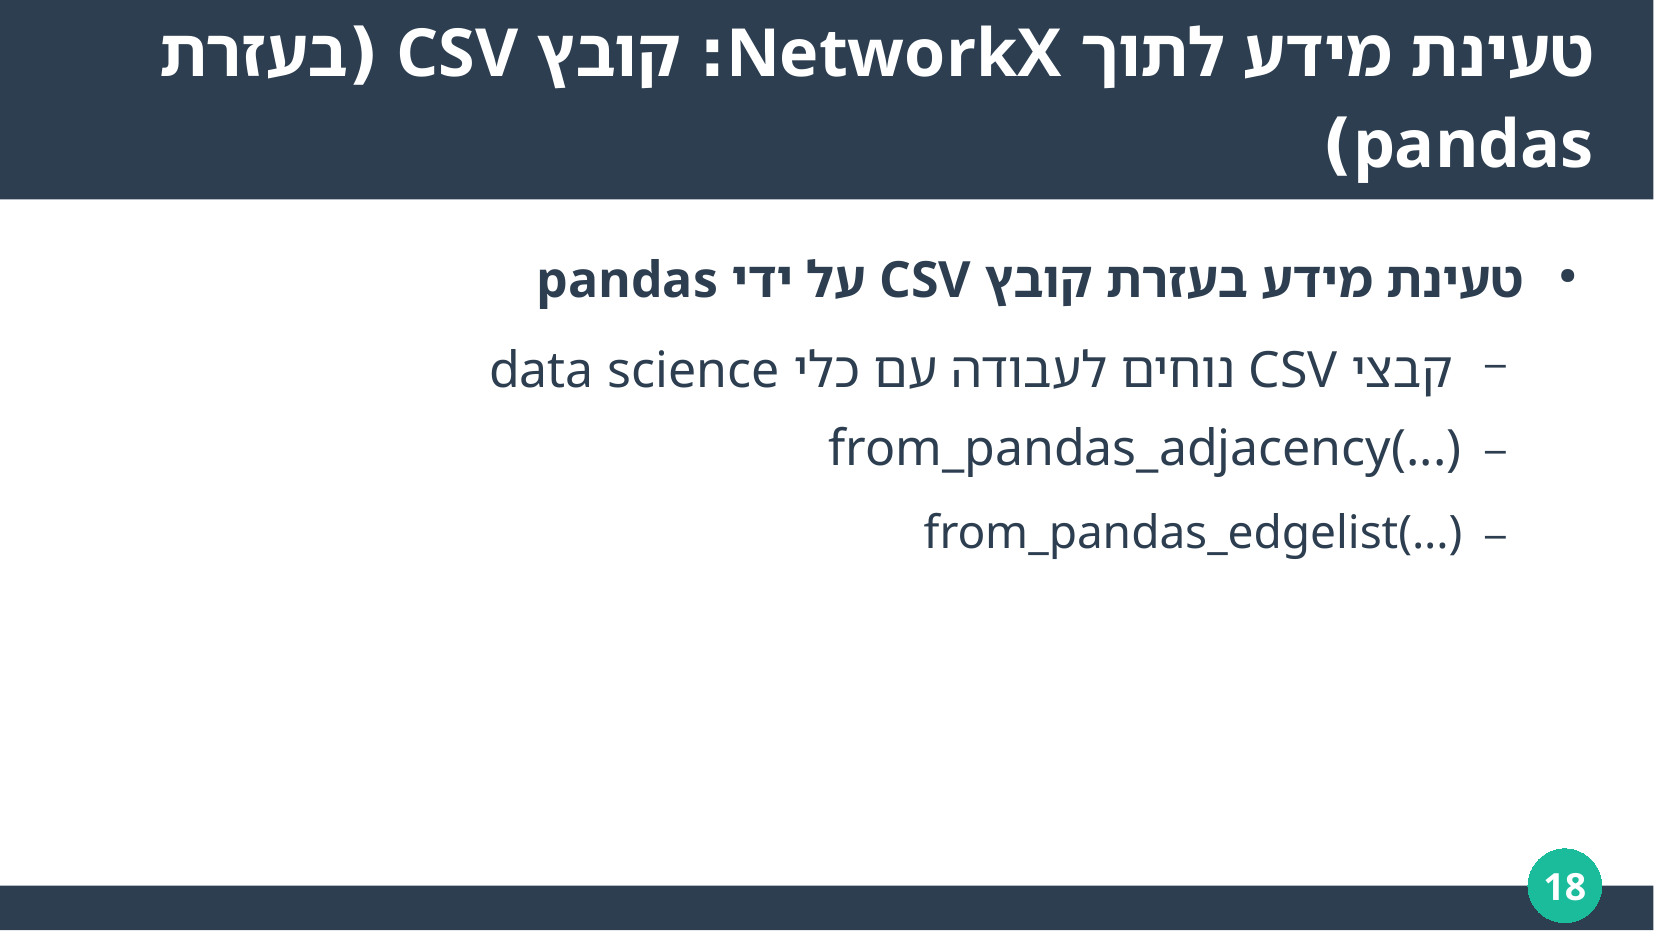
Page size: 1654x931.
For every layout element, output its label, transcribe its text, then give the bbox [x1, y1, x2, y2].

list טעינת מידע בעזרת קובץ CSV על ידי pandas קבצי CSV נוחים לעבודה עם כלי data science [58, 243, 1595, 864]
title טעינת מידע לתוך NetworkX: קובץ CSV (בעזרת pandas) [58, 36, 1595, 155]
list from_pandas_edgelist(...) [787, 499, 1463, 563]
list from_pandas_adjacency(...) [749, 412, 1463, 488]
